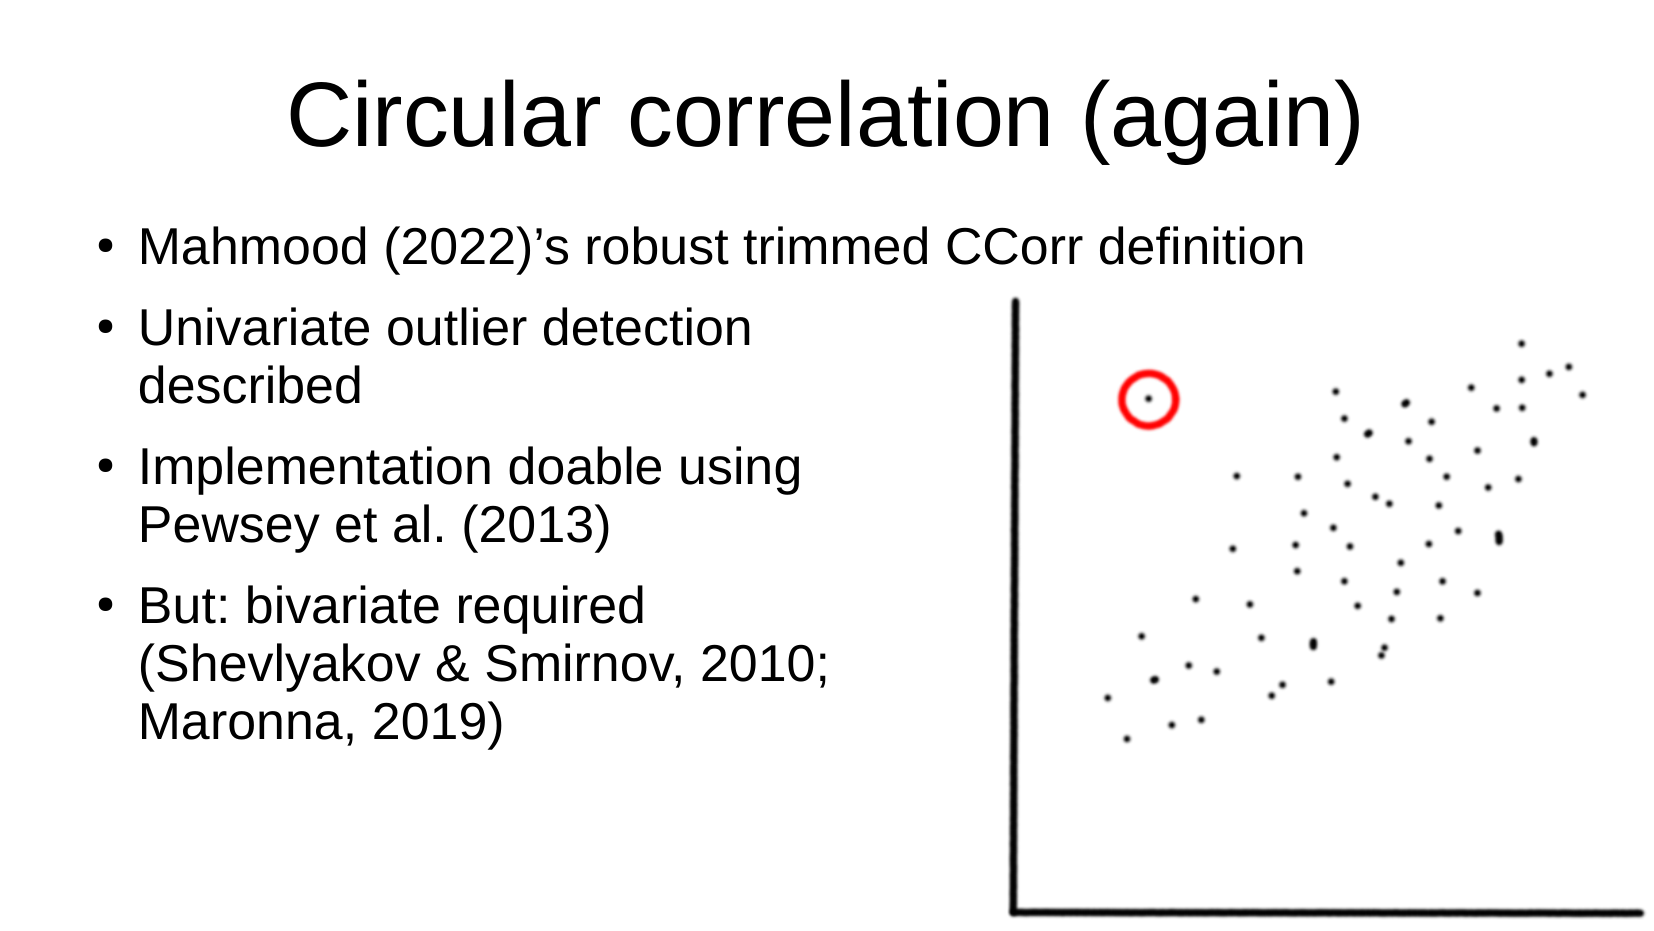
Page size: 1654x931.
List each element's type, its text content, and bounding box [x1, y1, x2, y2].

picture [1007, 295, 1648, 920]
list Mahmood (2022)’s robust trimmed CCorr definition Univariate outlier detection described Implementation doable using Pewsey et al. (2013) But: bivariate required (Shevlyakov & Smirnov, 2010; Maronna, 2019) [82, 217, 1571, 758]
title Circular correlation (again) [82, 37, 1571, 193]
